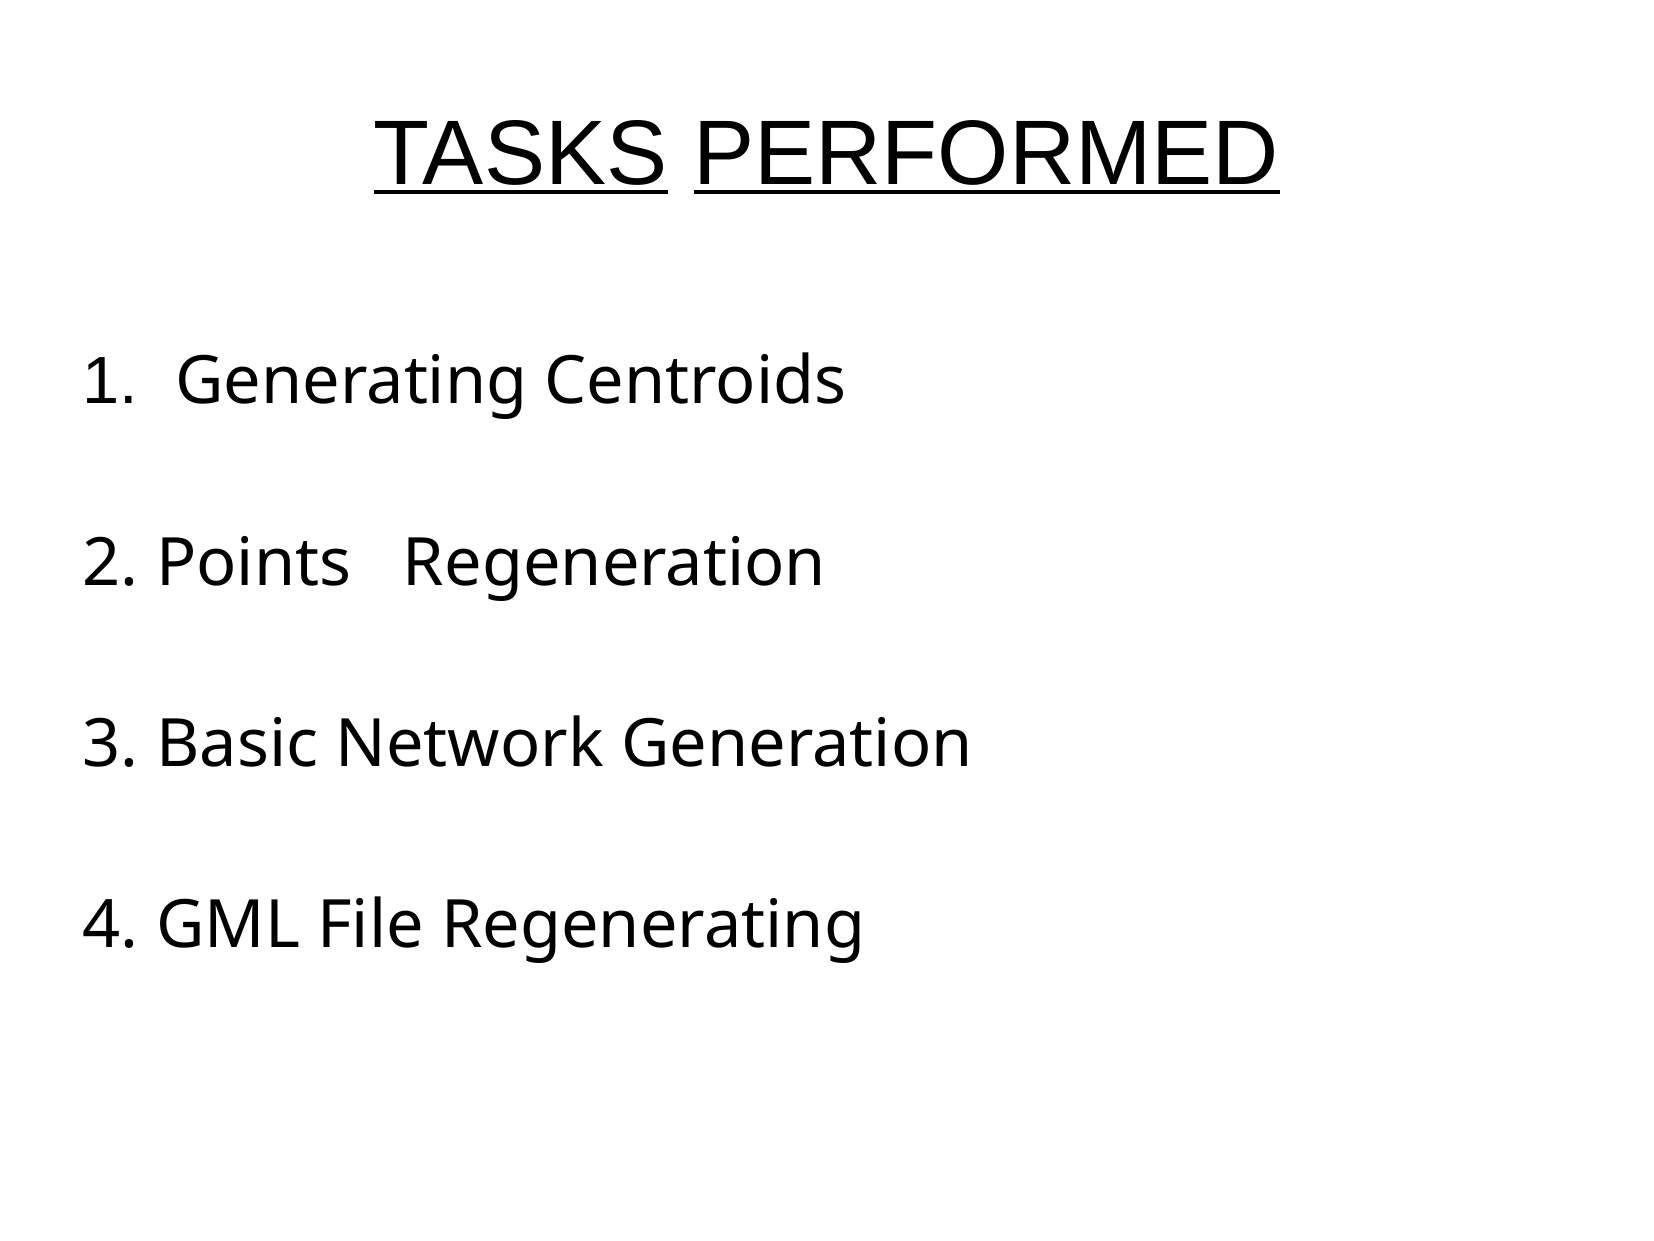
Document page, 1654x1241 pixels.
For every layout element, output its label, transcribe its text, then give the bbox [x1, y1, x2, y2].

subtitle 1. Generating Centroids 2. Points Regeneration 3. Basic Network Generation 4. GML File Regenerating [82, 290, 1571, 1010]
title TASKS PERFORMED [82, 49, 1571, 257]
